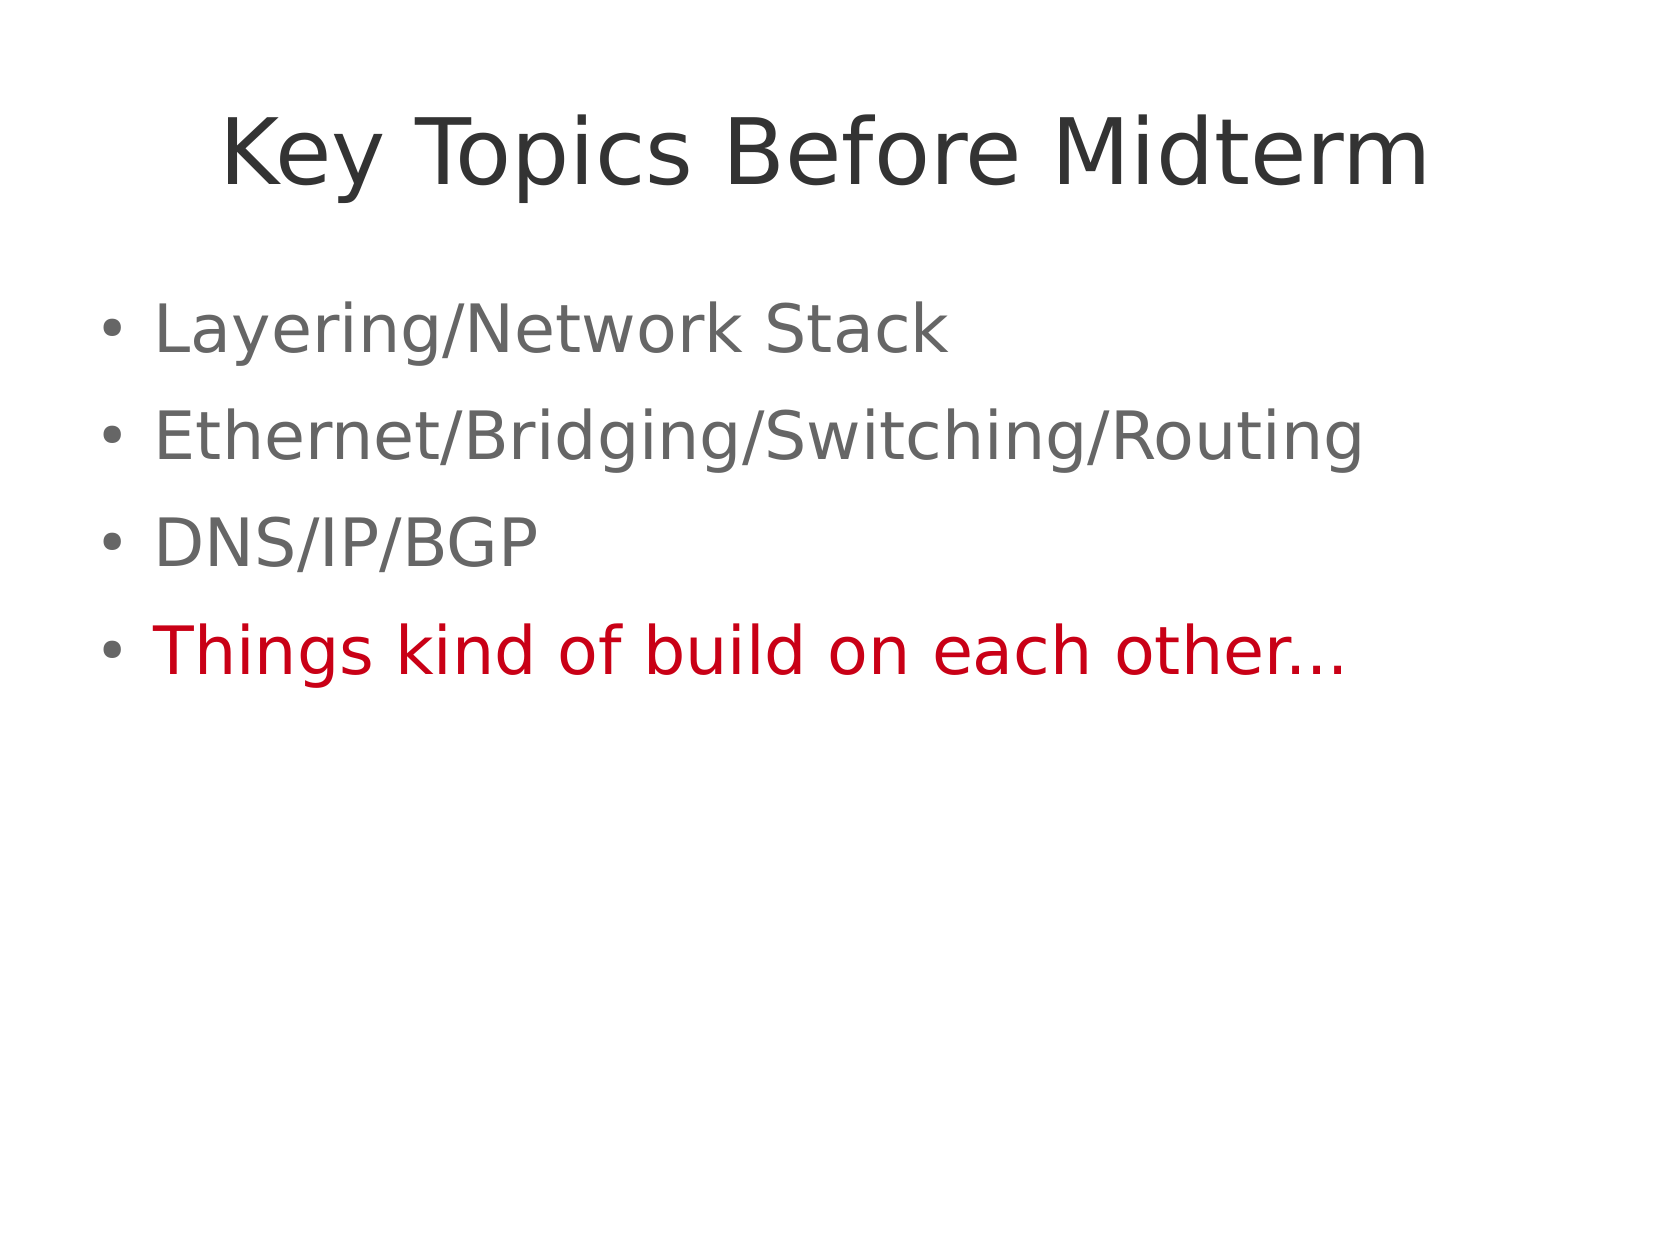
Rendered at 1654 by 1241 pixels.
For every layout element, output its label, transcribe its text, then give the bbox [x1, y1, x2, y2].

list Layering/Network Stack Ethernet/Bridging/Switching/Routing DNS/IP/BGP Things kind of build on each other... [82, 290, 1571, 1109]
title Key Topics Before Midterm [82, 49, 1571, 257]
